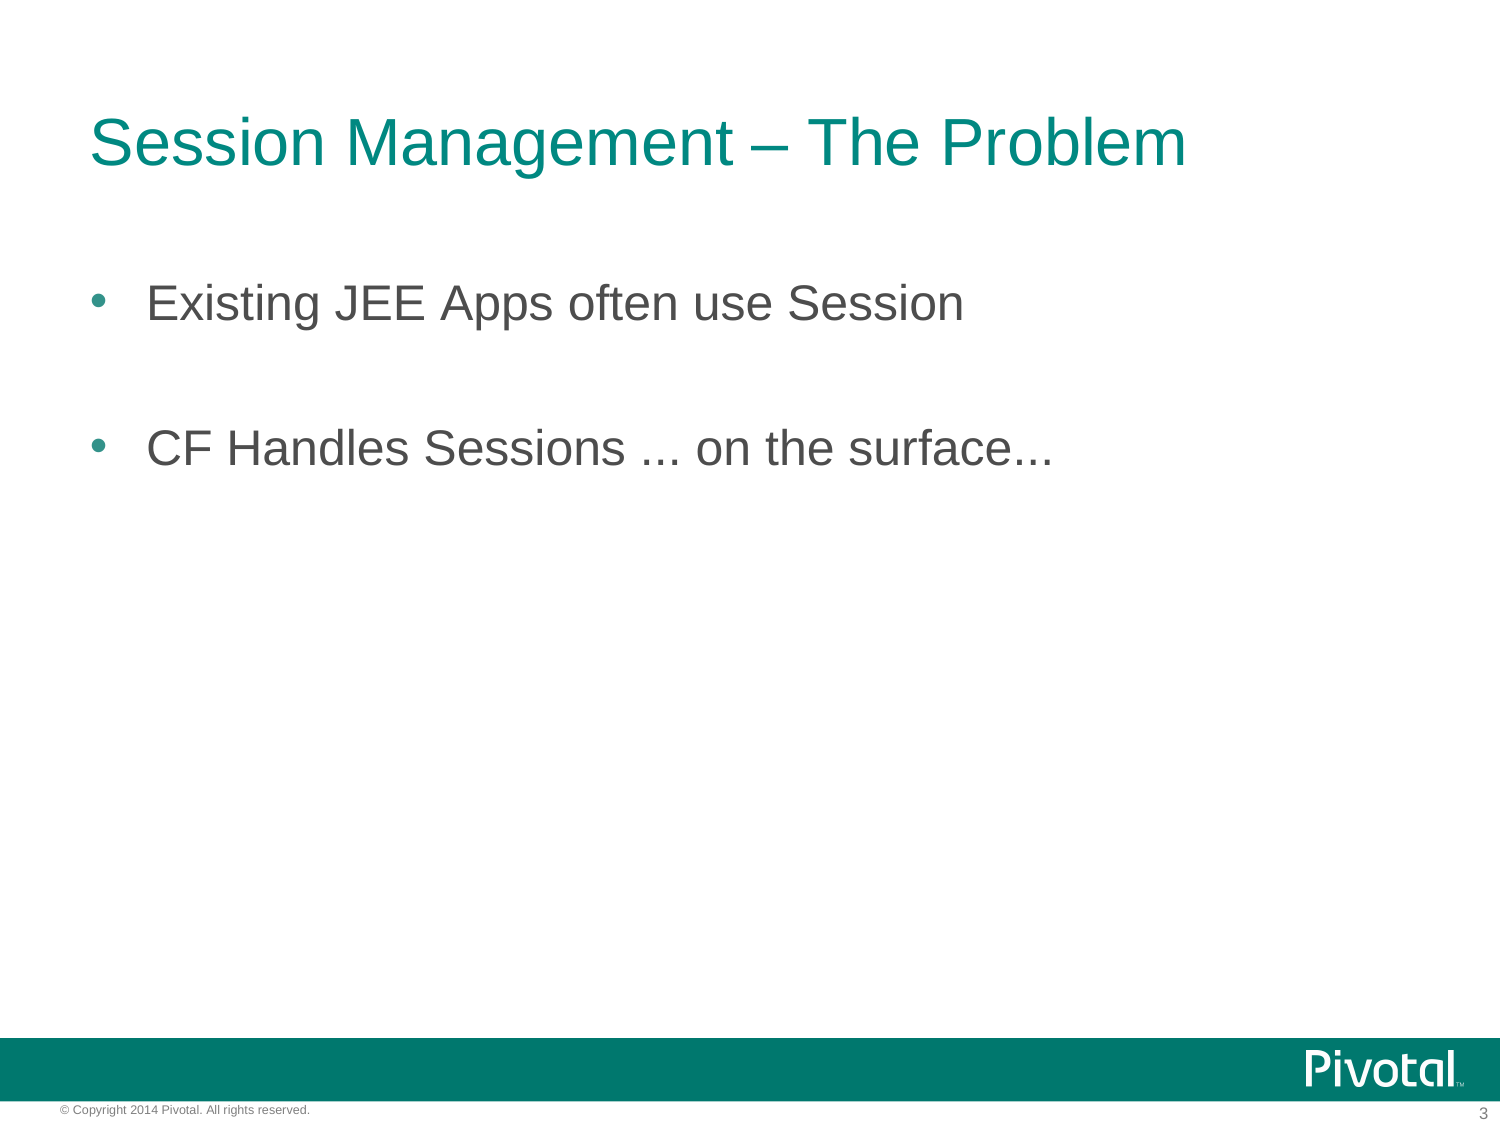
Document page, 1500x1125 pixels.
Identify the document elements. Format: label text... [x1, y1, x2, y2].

title Session Management – The Problem [75, 45, 1426, 233]
picture [1306, 1050, 1464, 1087]
list Existing JEE Apps often use Session CF Handles Sessions ... on the surface... [75, 262, 1426, 1005]
